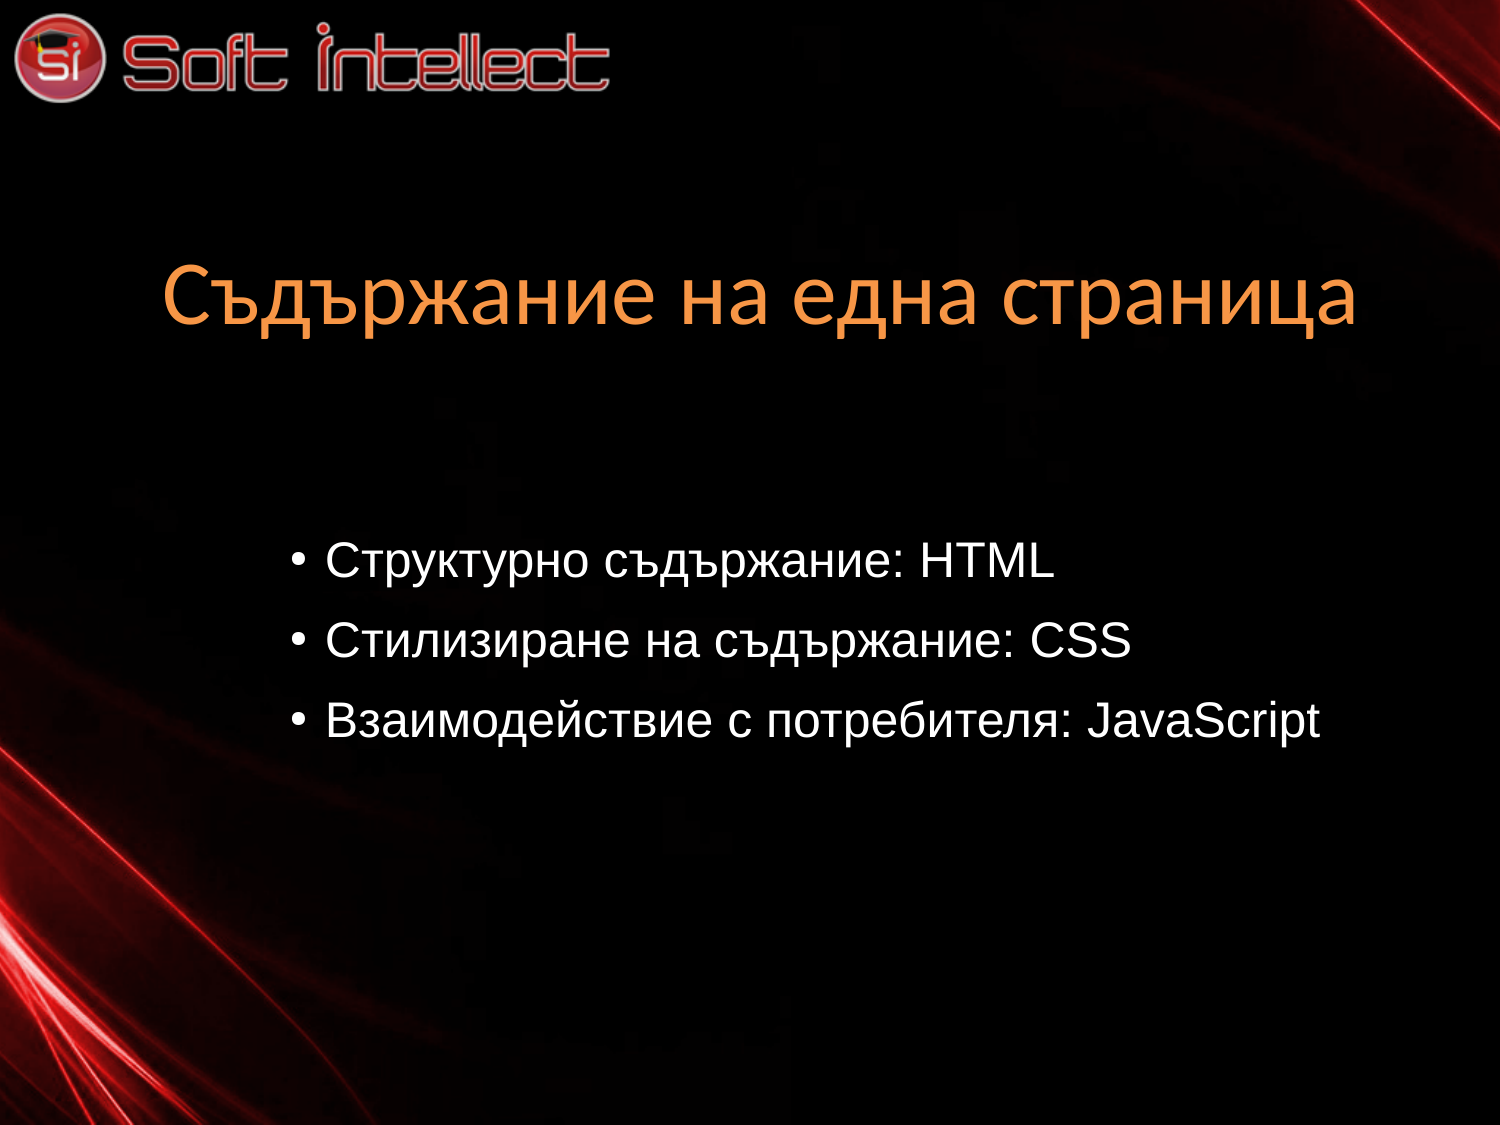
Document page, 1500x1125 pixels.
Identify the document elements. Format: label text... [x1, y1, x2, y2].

text_box Структурно съдържание: HTML Стилизиране на съдържание: CSS Взаимодействие с потребителя: JavaScript [274, 525, 1336, 757]
text_box Съдържание на една страница [124, 167, 1400, 409]
picture [0, 0, 1500, 1125]
